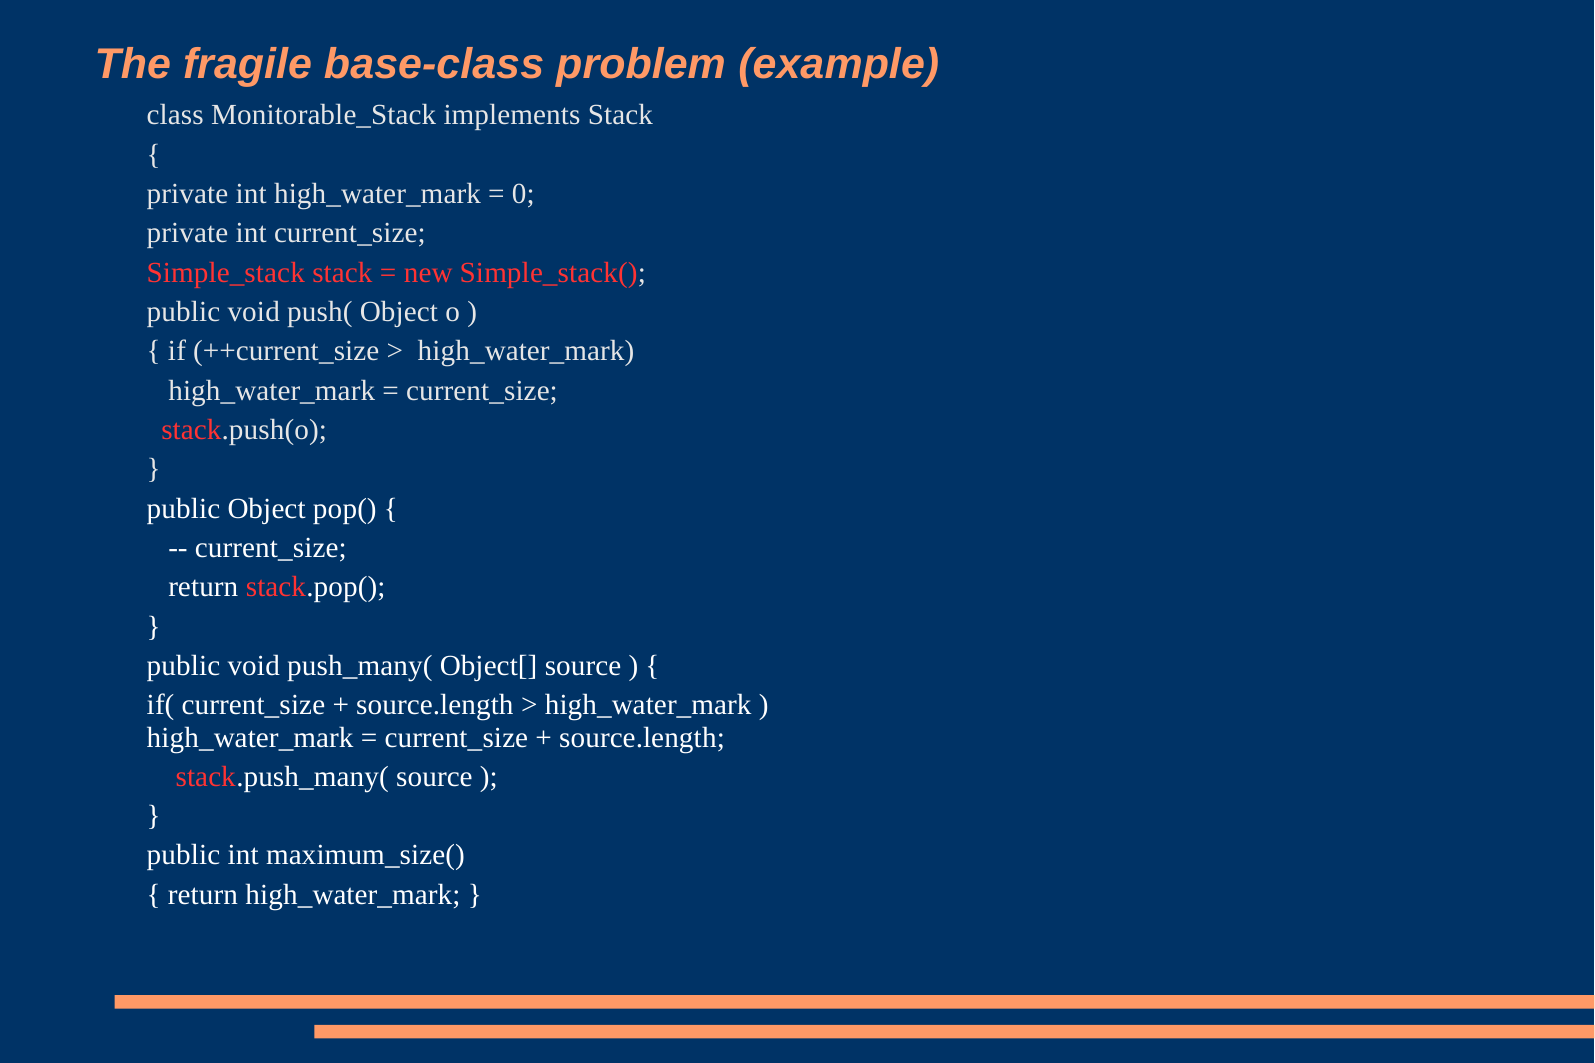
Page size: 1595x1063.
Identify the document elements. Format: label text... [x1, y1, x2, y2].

list class Monitorable_Stack implements Stack { private int high_water_mark = 0; private int current_size; Simple_stack stack = new Simple_stack(); public void push( Object o ) { if (++current_size > high_water_mark) high_water_mark = current_size; stack.push(o); } public Object pop() { -- current_size; return stack.pop(); } public void push_many( Object[] source ) { if( current_size + source.length > high_water_mark ) high_water_mark = current_size + source.length; stack.push_many( source ); } public int maximum_size() { return high_water_mark; } [117, 98, 795, 951]
title The fragile base-class problem (example) [94, 0, 1457, 153]
